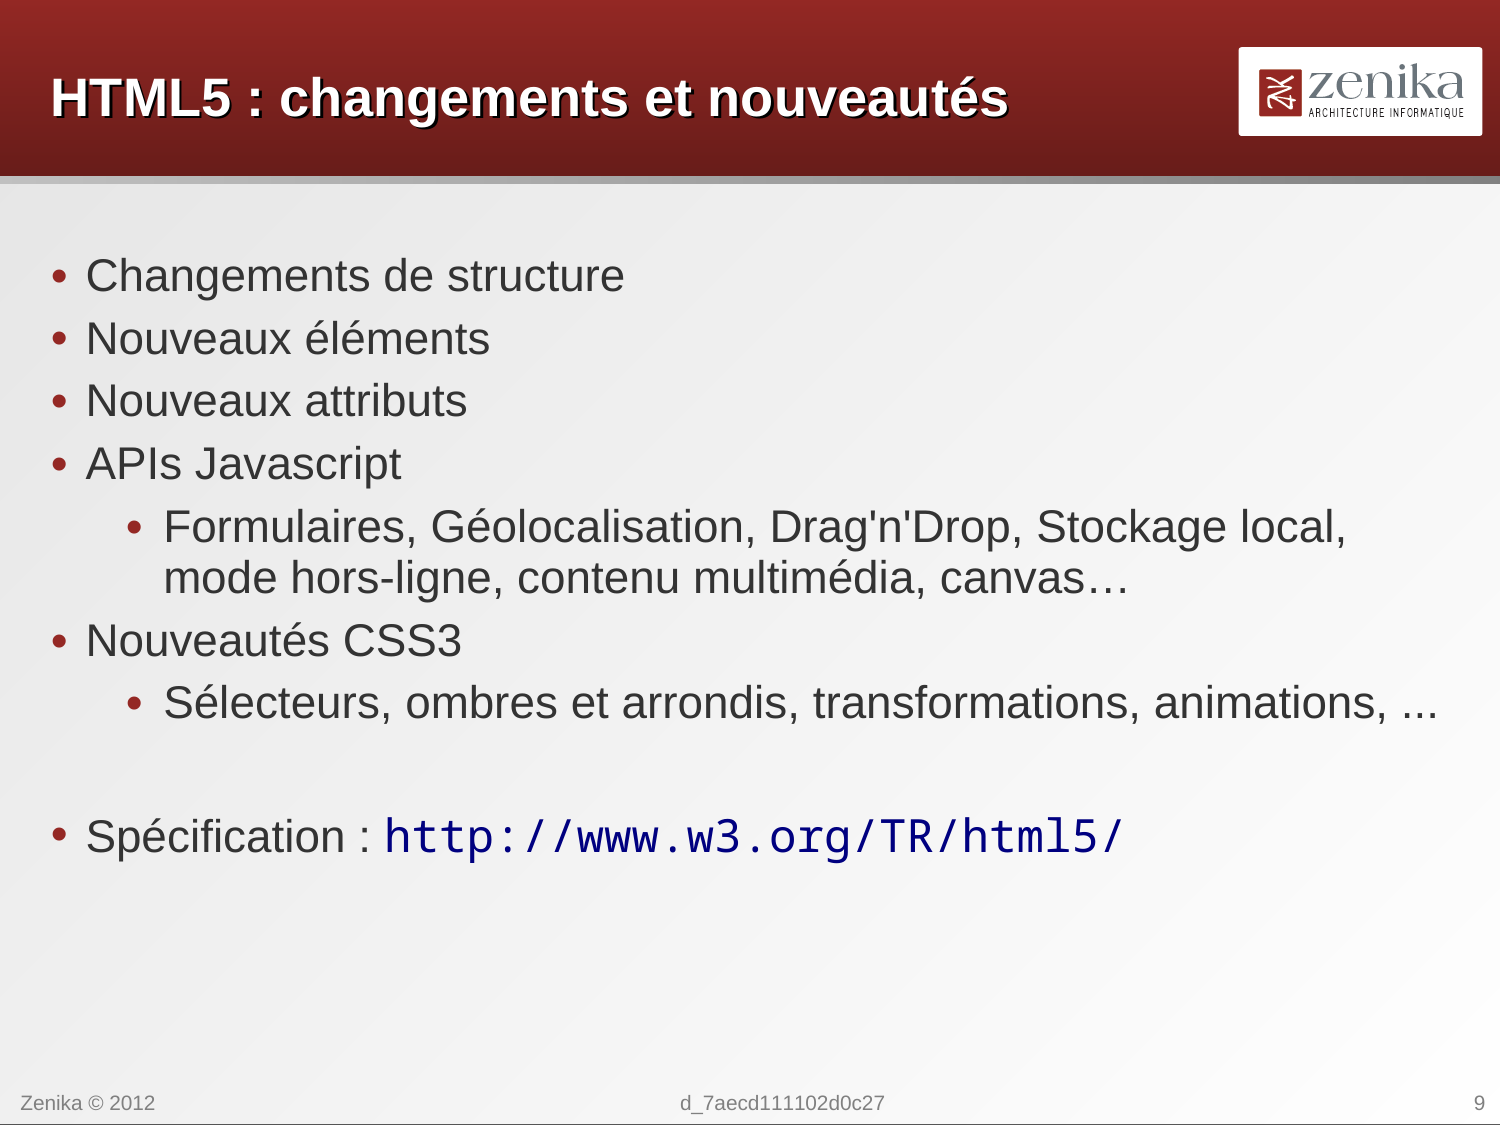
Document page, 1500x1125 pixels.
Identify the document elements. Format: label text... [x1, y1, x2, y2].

list Changements de structure Nouveaux éléments Nouveaux attributs APIs Javascript Formulaires, Géolocalisation, Drag'n'Drop, Stockage local, mode hors-ligne, contenu multimédia, canvas… Nouveautés CSS3 Sélecteurs, ombres et arrondis, transformations, animations, ... Spécification : http://www.w3.org/TR/html5/ [50, 249, 1447, 1079]
picture [1257, 58, 1464, 125]
title HTML5 : changements et nouveautés [50, 15, 1206, 180]
